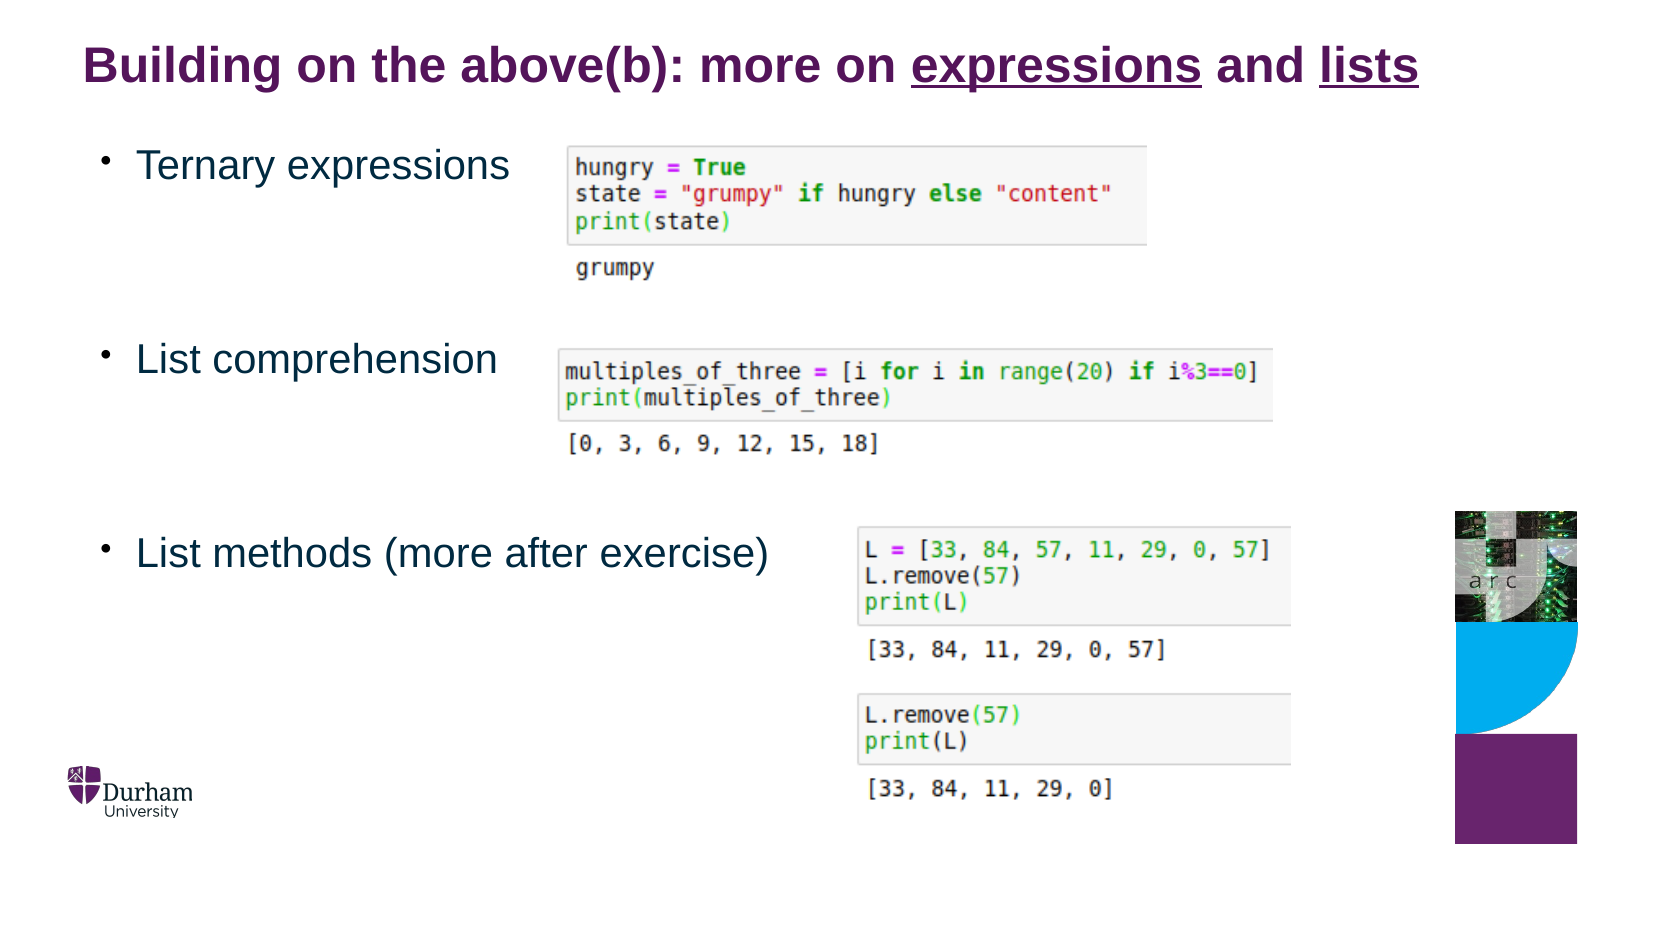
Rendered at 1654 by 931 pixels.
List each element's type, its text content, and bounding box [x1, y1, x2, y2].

picture [1571, 511, 1577, 621]
picture [1571, 637, 1578, 733]
list Ternary expressions List comprehension List methods (more after exercise) [82, 141, 1571, 745]
picture [550, 342, 1273, 471]
picture [67, 766, 192, 818]
title Building on the above(b): more on expressions and lists [82, 37, 1571, 93]
picture [851, 520, 1291, 813]
picture [559, 136, 1147, 287]
